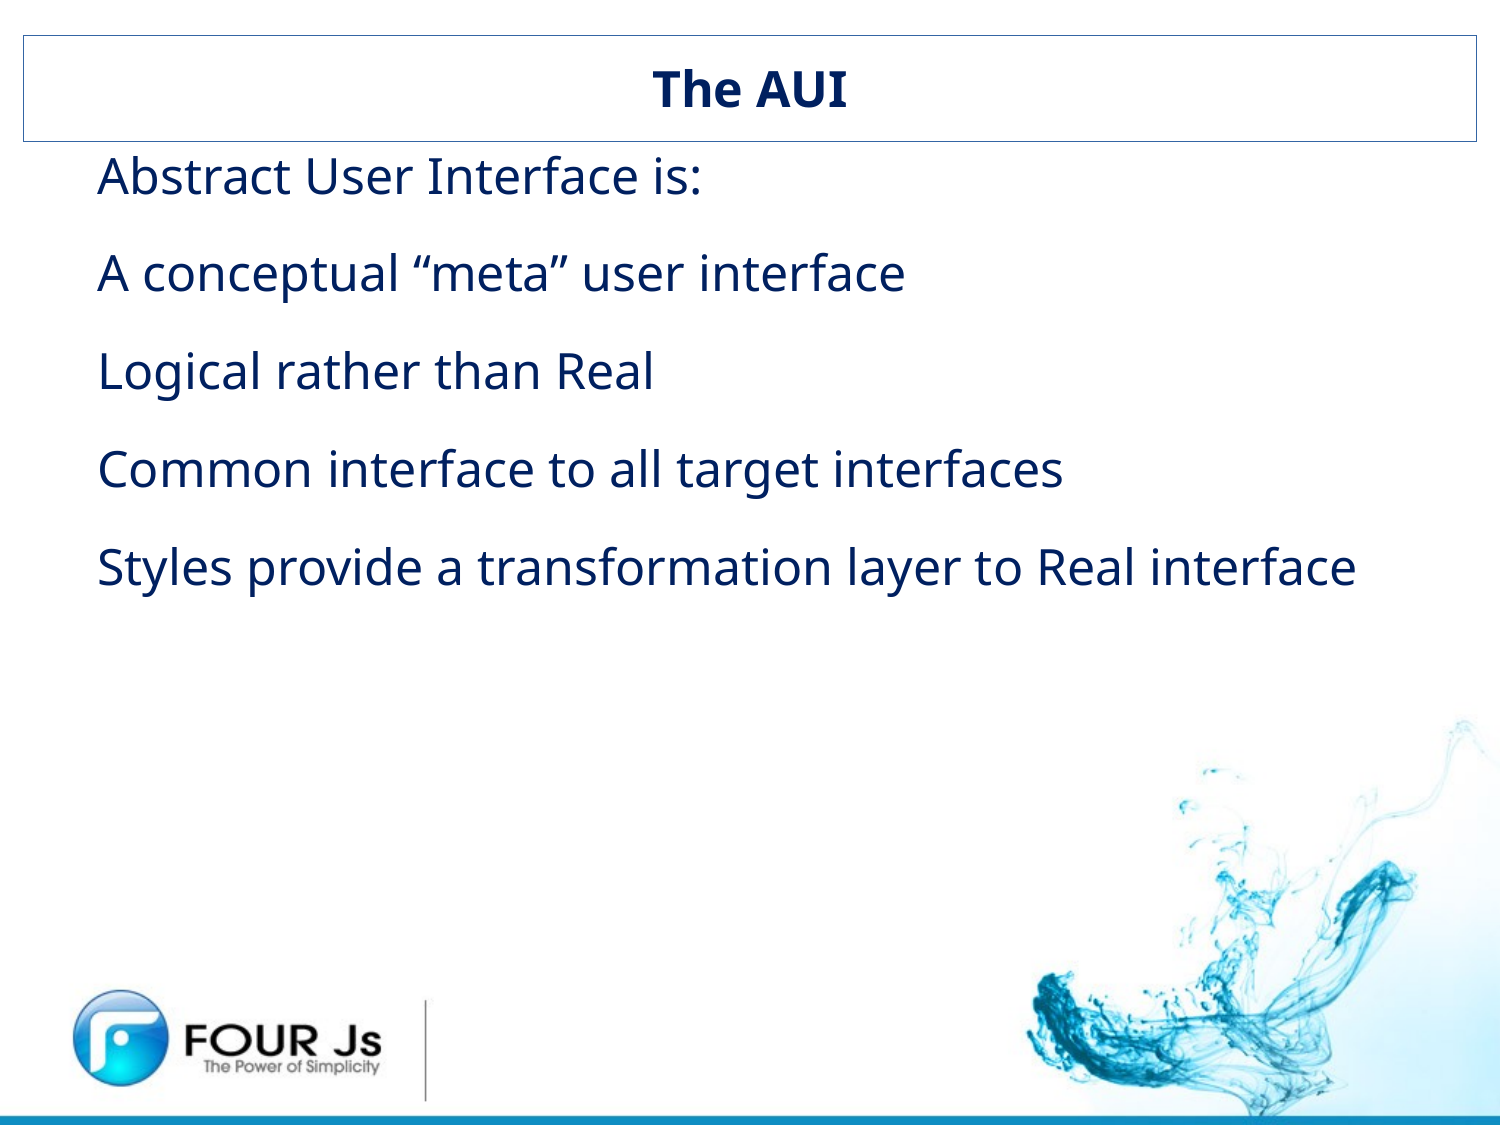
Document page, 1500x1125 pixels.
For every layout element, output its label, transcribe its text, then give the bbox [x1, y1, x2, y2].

picture [0, 0, 1500, 1122]
title The AUI [23, 35, 1477, 142]
text_box Abstract User Interface is: A conceptual “meta” user interface Logical rather than Real Common interface to all target interfaces Styles provide a transformation layer to Real interface [82, 133, 1436, 804]
